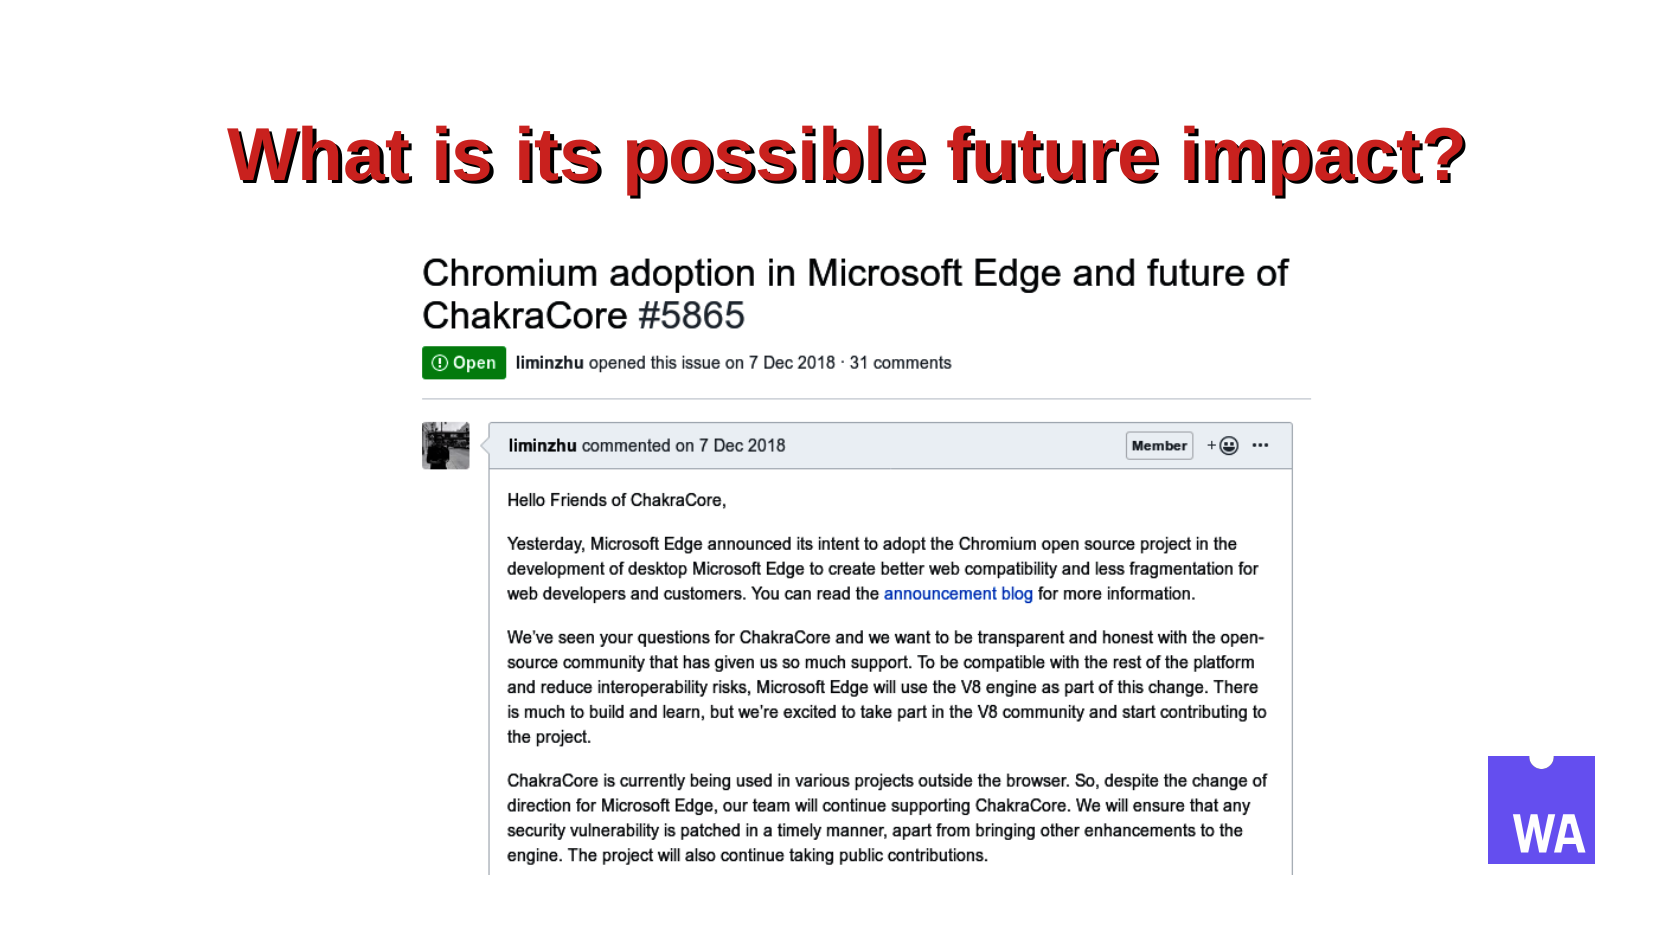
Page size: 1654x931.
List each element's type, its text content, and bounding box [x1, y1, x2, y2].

picture [389, 235, 1312, 875]
text_box What is its possible future impact? [212, 104, 1501, 213]
picture [1488, 756, 1595, 864]
